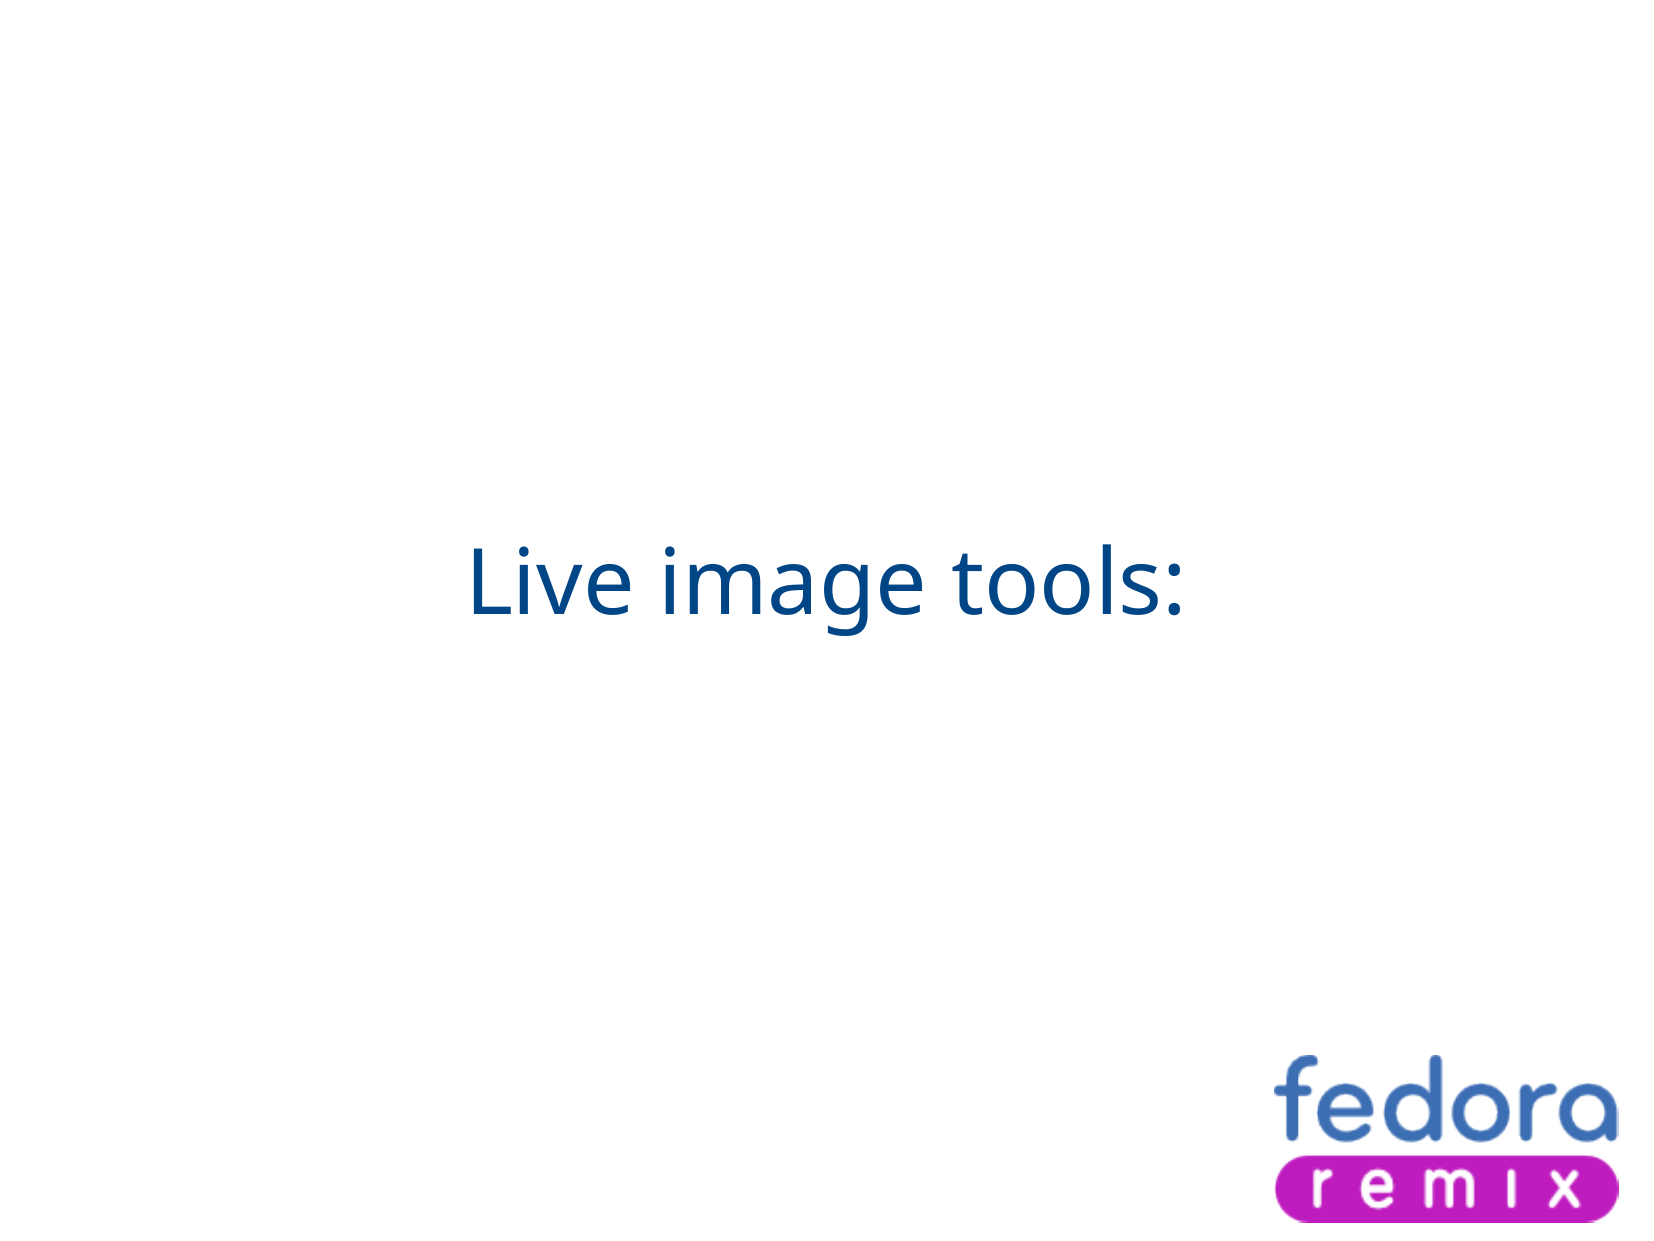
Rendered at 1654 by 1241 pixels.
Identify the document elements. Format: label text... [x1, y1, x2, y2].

picture [1274, 1055, 1619, 1223]
title Live image tools: [82, 56, 1571, 1102]
